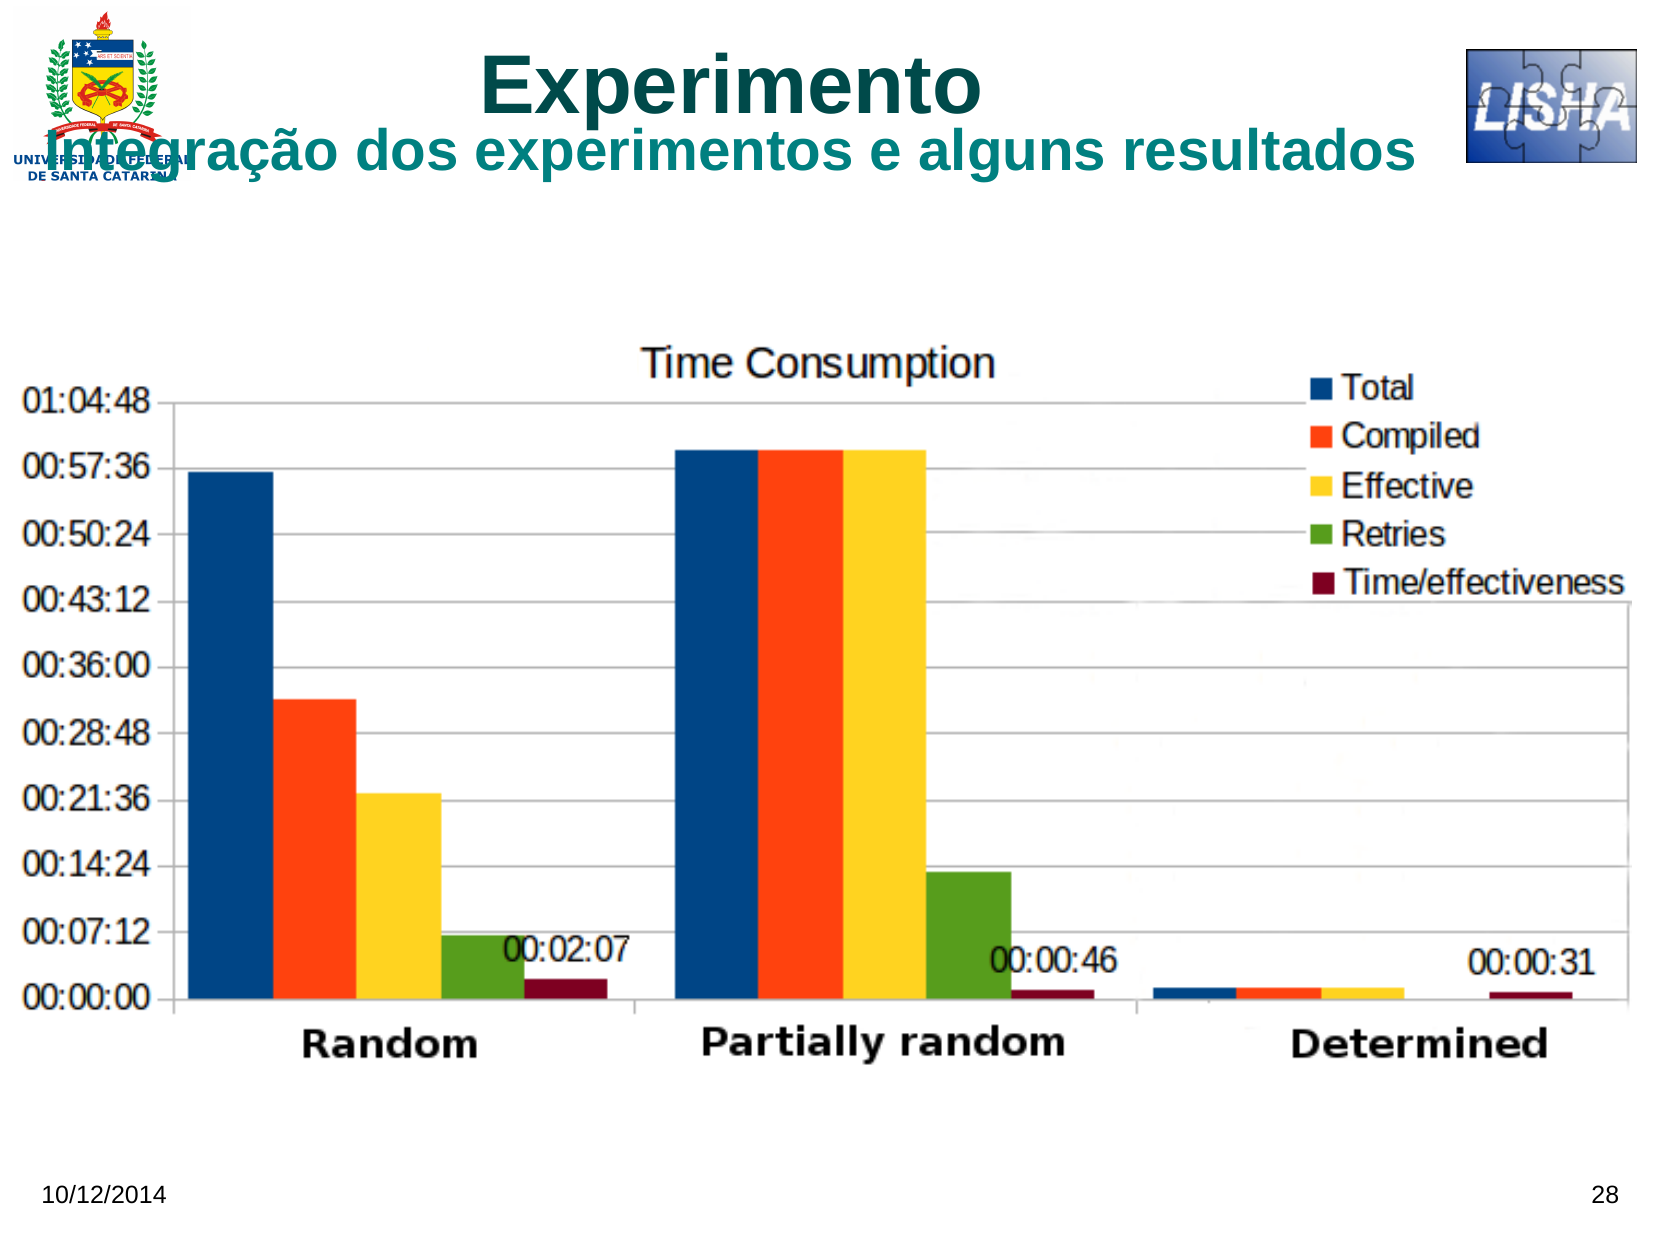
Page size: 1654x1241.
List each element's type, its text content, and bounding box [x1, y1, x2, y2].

picture [1466, 49, 1637, 163]
title Experimento Integração dos experimentos e alguns resultados [37, 33, 1426, 202]
picture [14, 337, 1632, 1067]
picture [13, 6, 191, 181]
